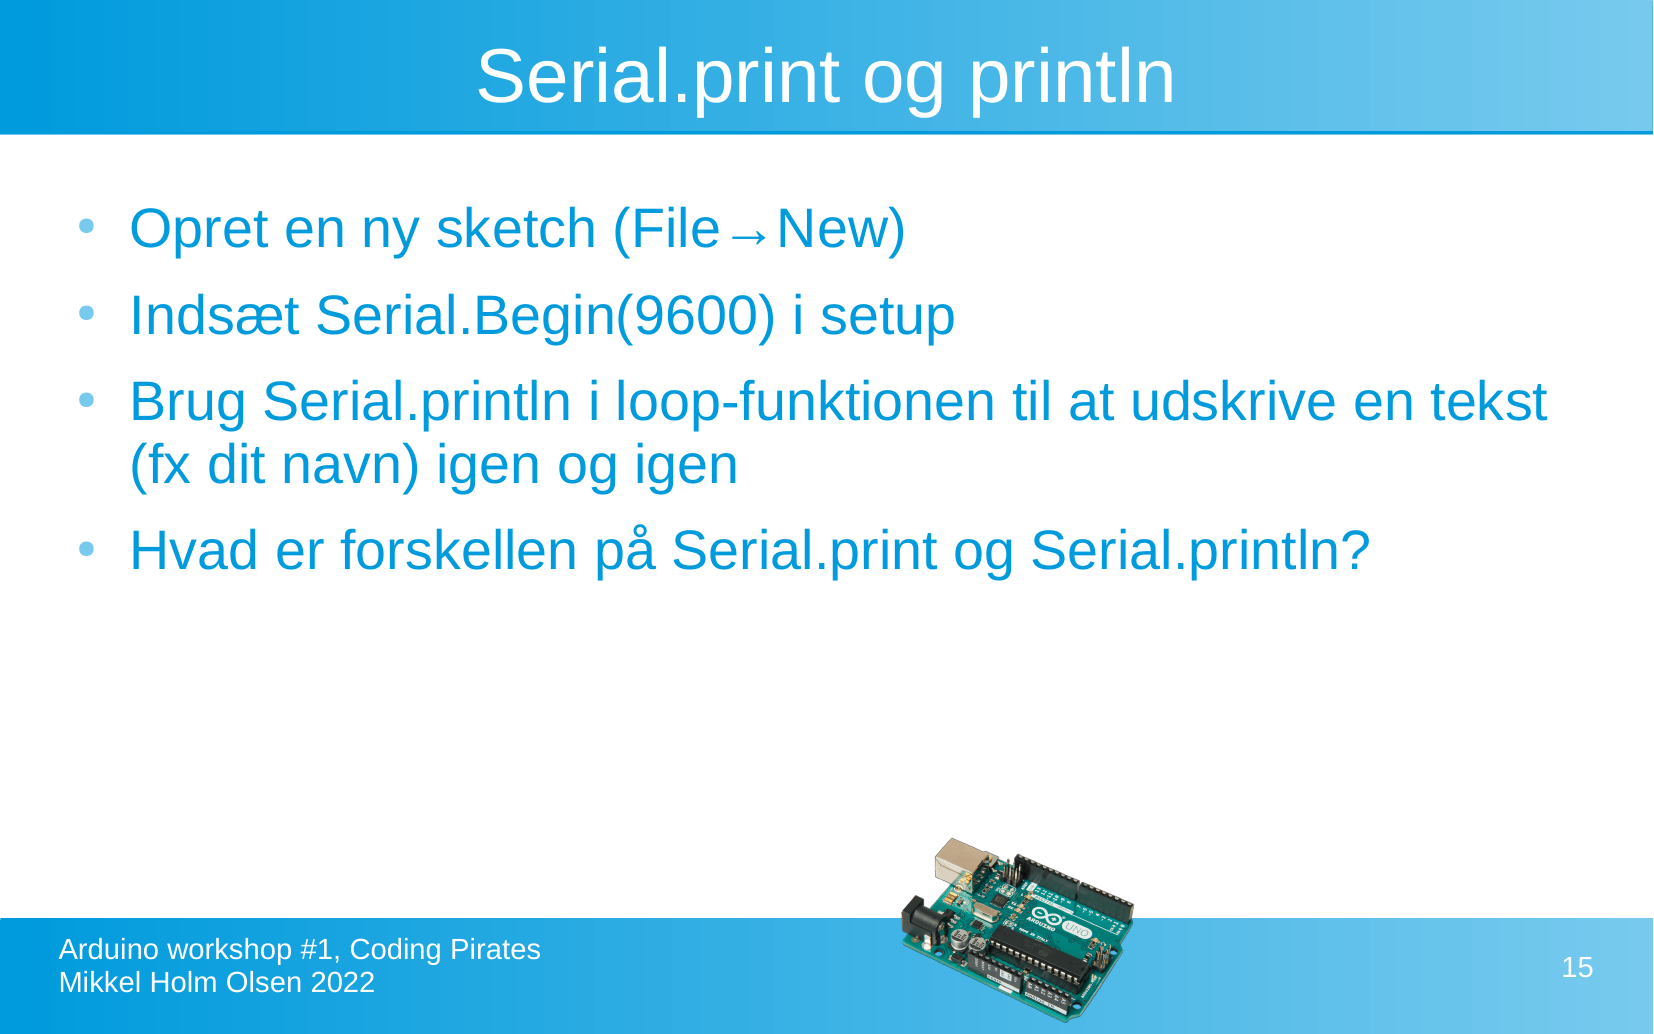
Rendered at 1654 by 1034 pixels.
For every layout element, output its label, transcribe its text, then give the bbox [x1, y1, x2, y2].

title Serial.print og println [58, 32, 1594, 120]
picture [900, 854, 1138, 1024]
list Opret en ny sketch (File→New) Indsæt Serial.Begin(9600) i setup Brug Serial.println i loop-funktionen til at udskrive en tekst (fx dit navn) igen og igen Hvad er forskellen på Serial.print og Serial.println? [58, 196, 1594, 854]
